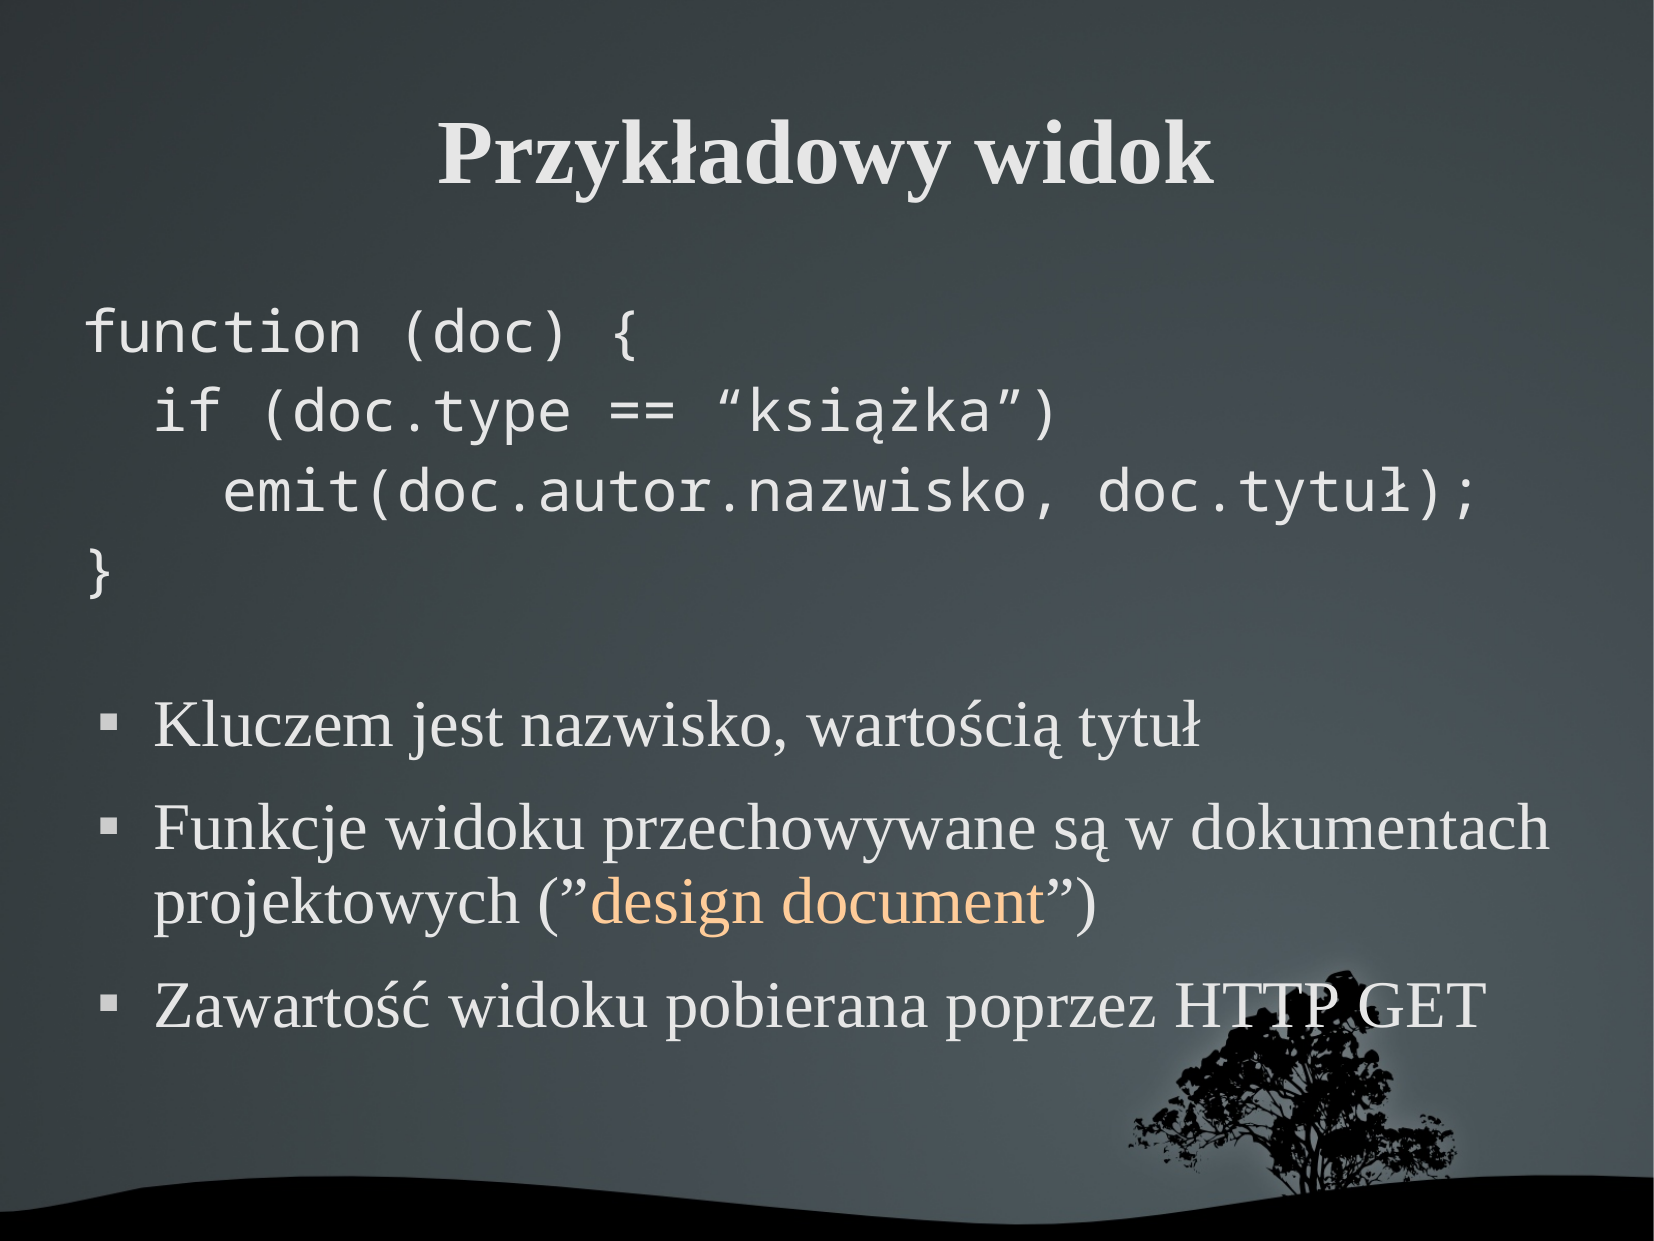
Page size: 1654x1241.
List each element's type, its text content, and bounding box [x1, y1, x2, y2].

picture [0, 0, 1654, 1241]
list function (doc) { if (doc.type == “książka”) emit(doc.autor.nazwisko, doc.tytuł); } Kluczem jest nazwisko, wartością tytuł Funkcje widoku przechowywane są w dokumentach projektowych (”design document”) Zawartość widoku pobierana poprzez HTTP GET [82, 290, 1571, 1094]
title Przykładowy widok [82, 56, 1571, 250]
